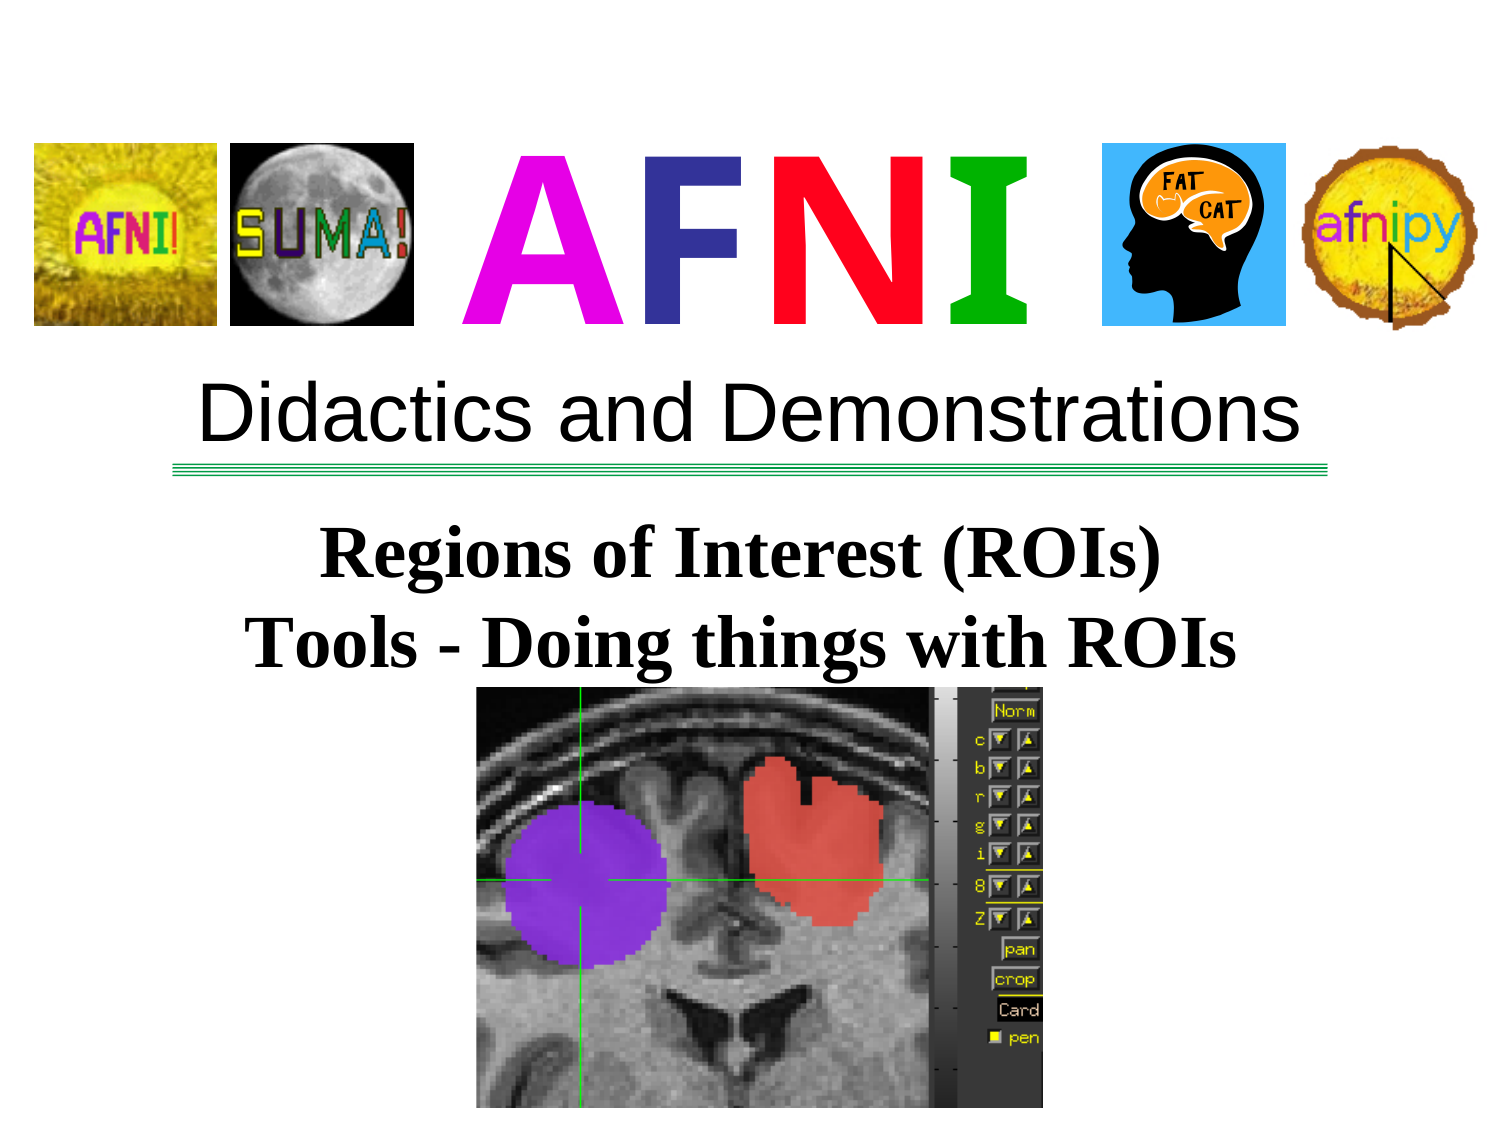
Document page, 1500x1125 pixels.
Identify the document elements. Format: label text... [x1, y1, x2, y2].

picture [1293, 137, 1487, 332]
picture [1102, 143, 1286, 326]
title AFNI [433, 59, 1094, 350]
picture [476, 687, 1043, 1108]
picture [230, 143, 414, 326]
text_box Regions of Interest (ROIs) Tools - Doing things with ROIs [132, 495, 1350, 781]
text_box Didactics and Demonstrations [181, 350, 1318, 463]
picture [34, 143, 217, 326]
